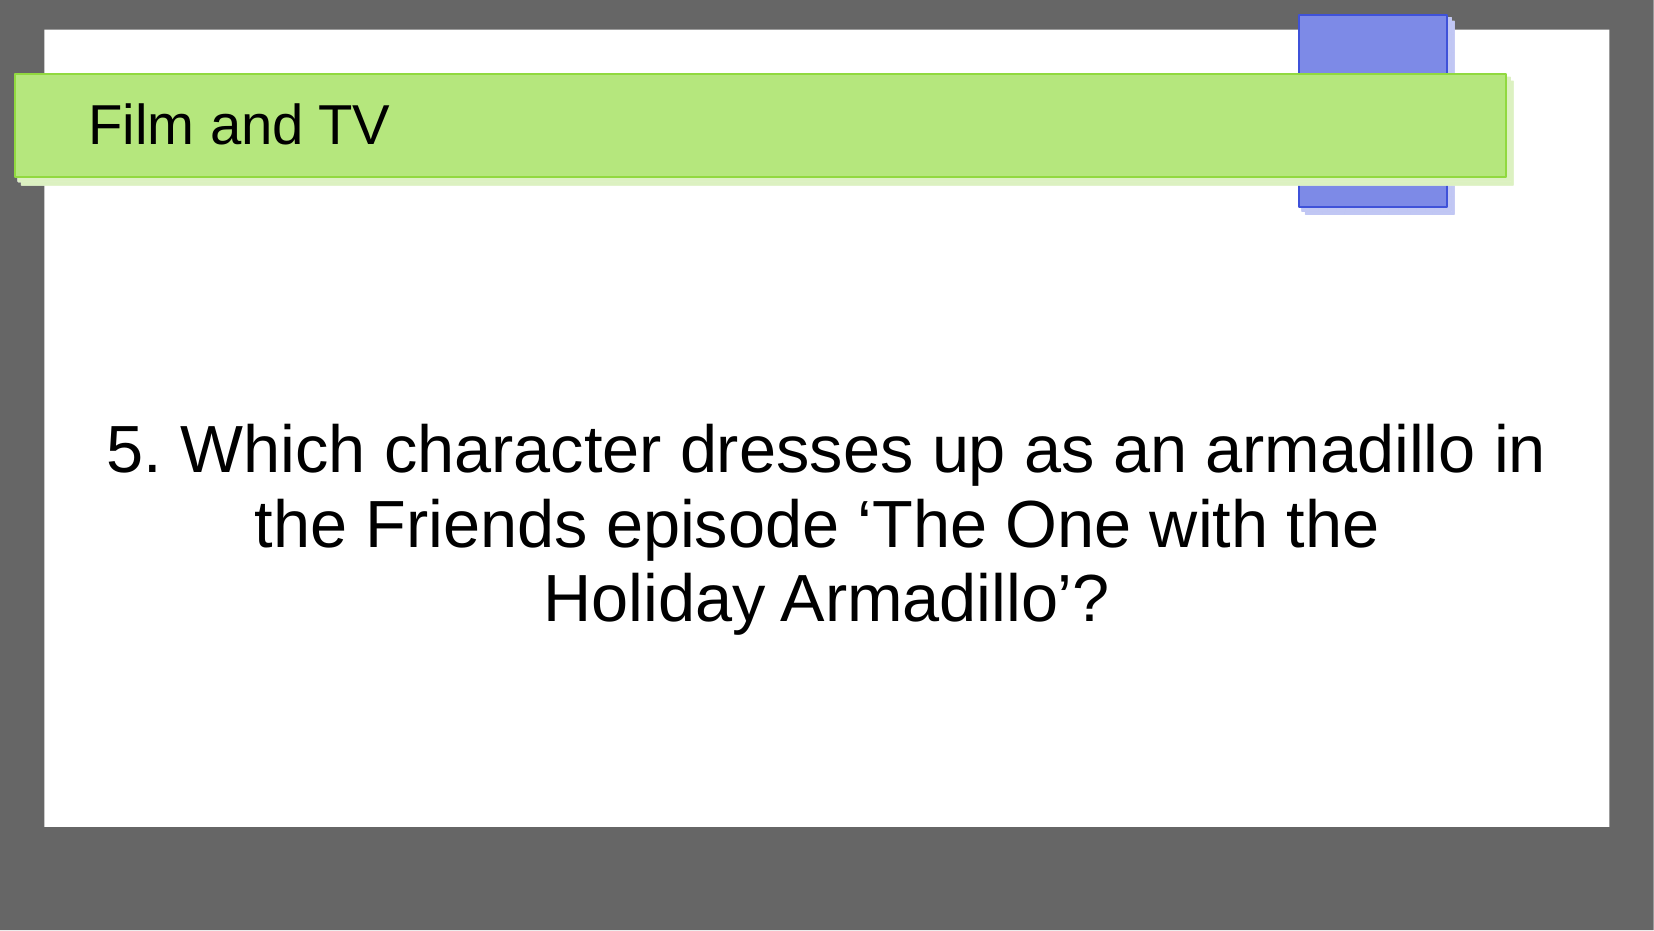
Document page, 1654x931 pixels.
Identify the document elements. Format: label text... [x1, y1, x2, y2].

title Film and TV [88, 73, 1506, 178]
text_box 5. Which character dresses up as an armadillo in the Friends episode ‘The One with the Holiday Armadillo’? [88, 236, 1565, 813]
